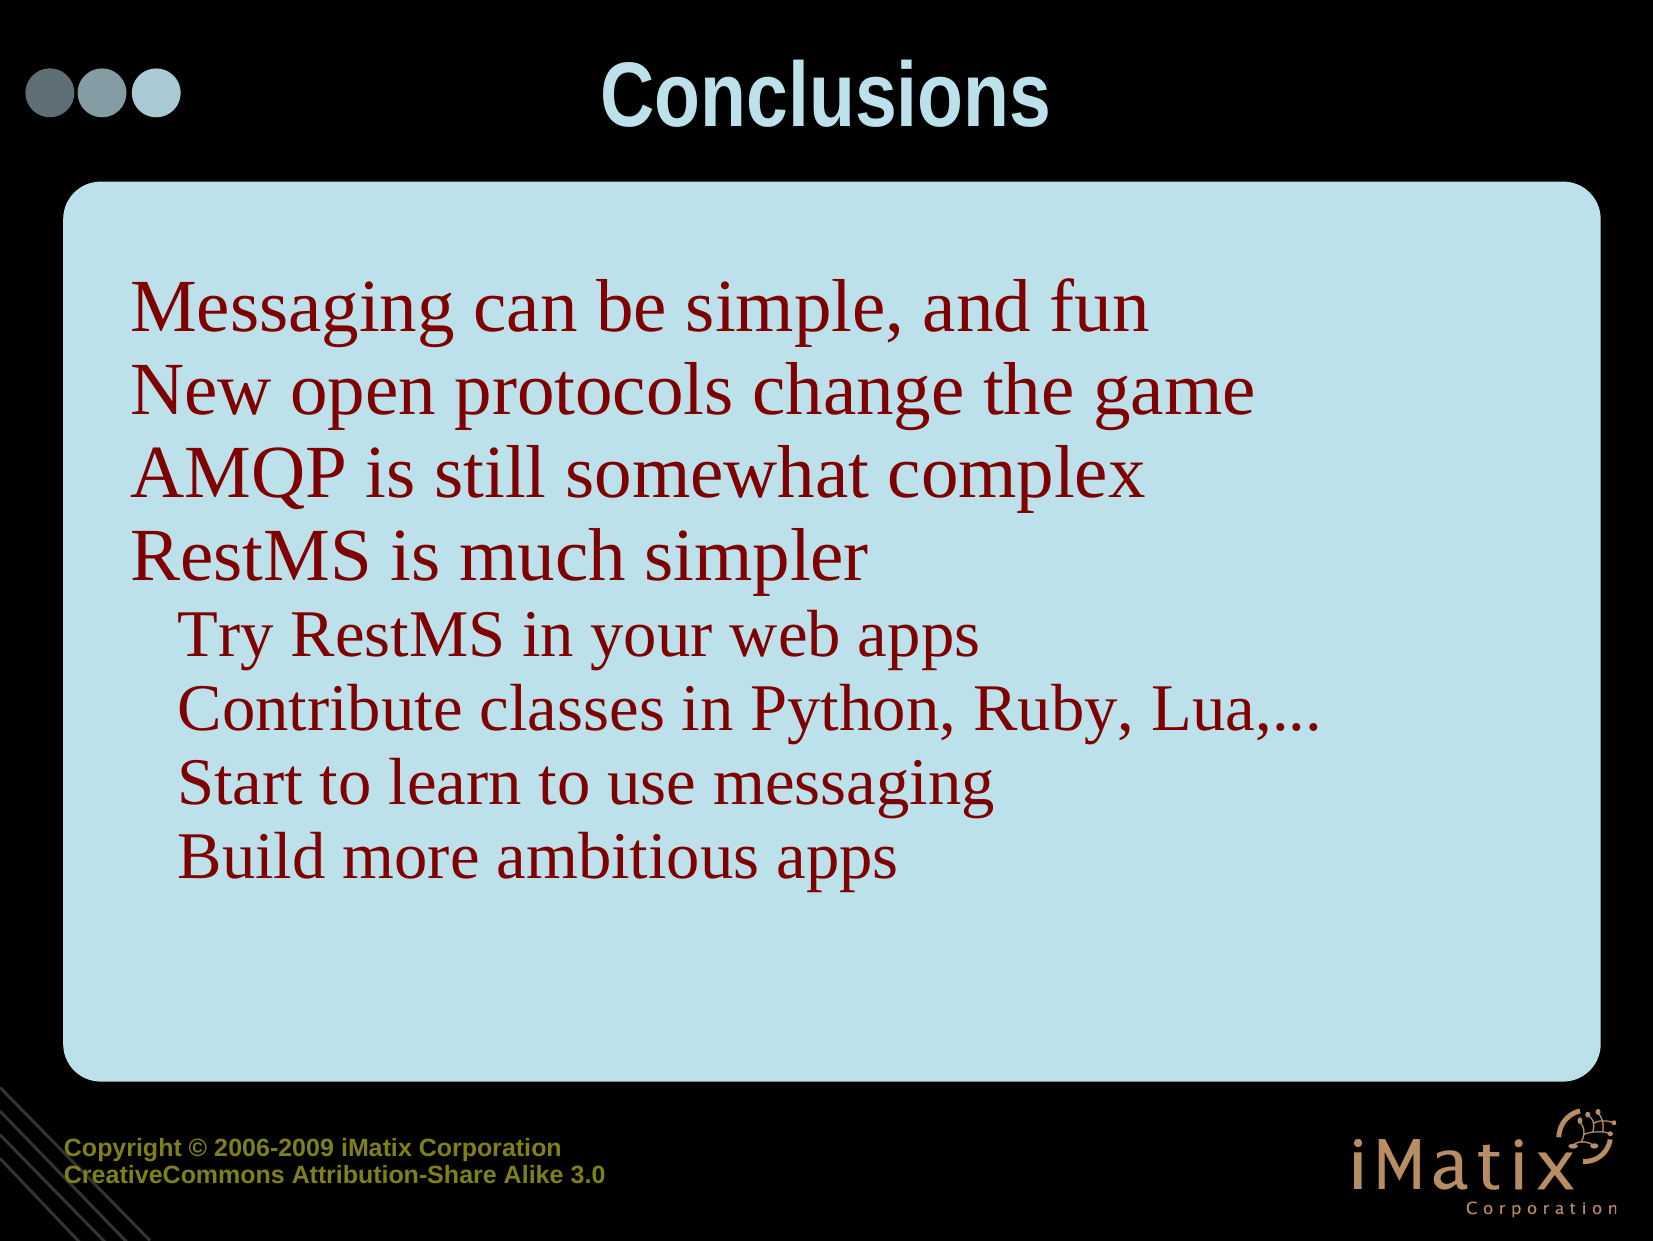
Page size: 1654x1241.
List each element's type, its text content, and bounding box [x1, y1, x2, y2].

list Messaging can be simple, and fun New open protocols change the game AMQP is still somewhat complex RestMS is much simpler Try RestMS in your web apps Contribute classes in Python, Ruby, Lua,... Start to learn to use messaging Build more ambitious apps [118, 264, 1509, 1010]
title Conclusions [0, 0, 1653, 188]
picture [1354, 1108, 1617, 1219]
